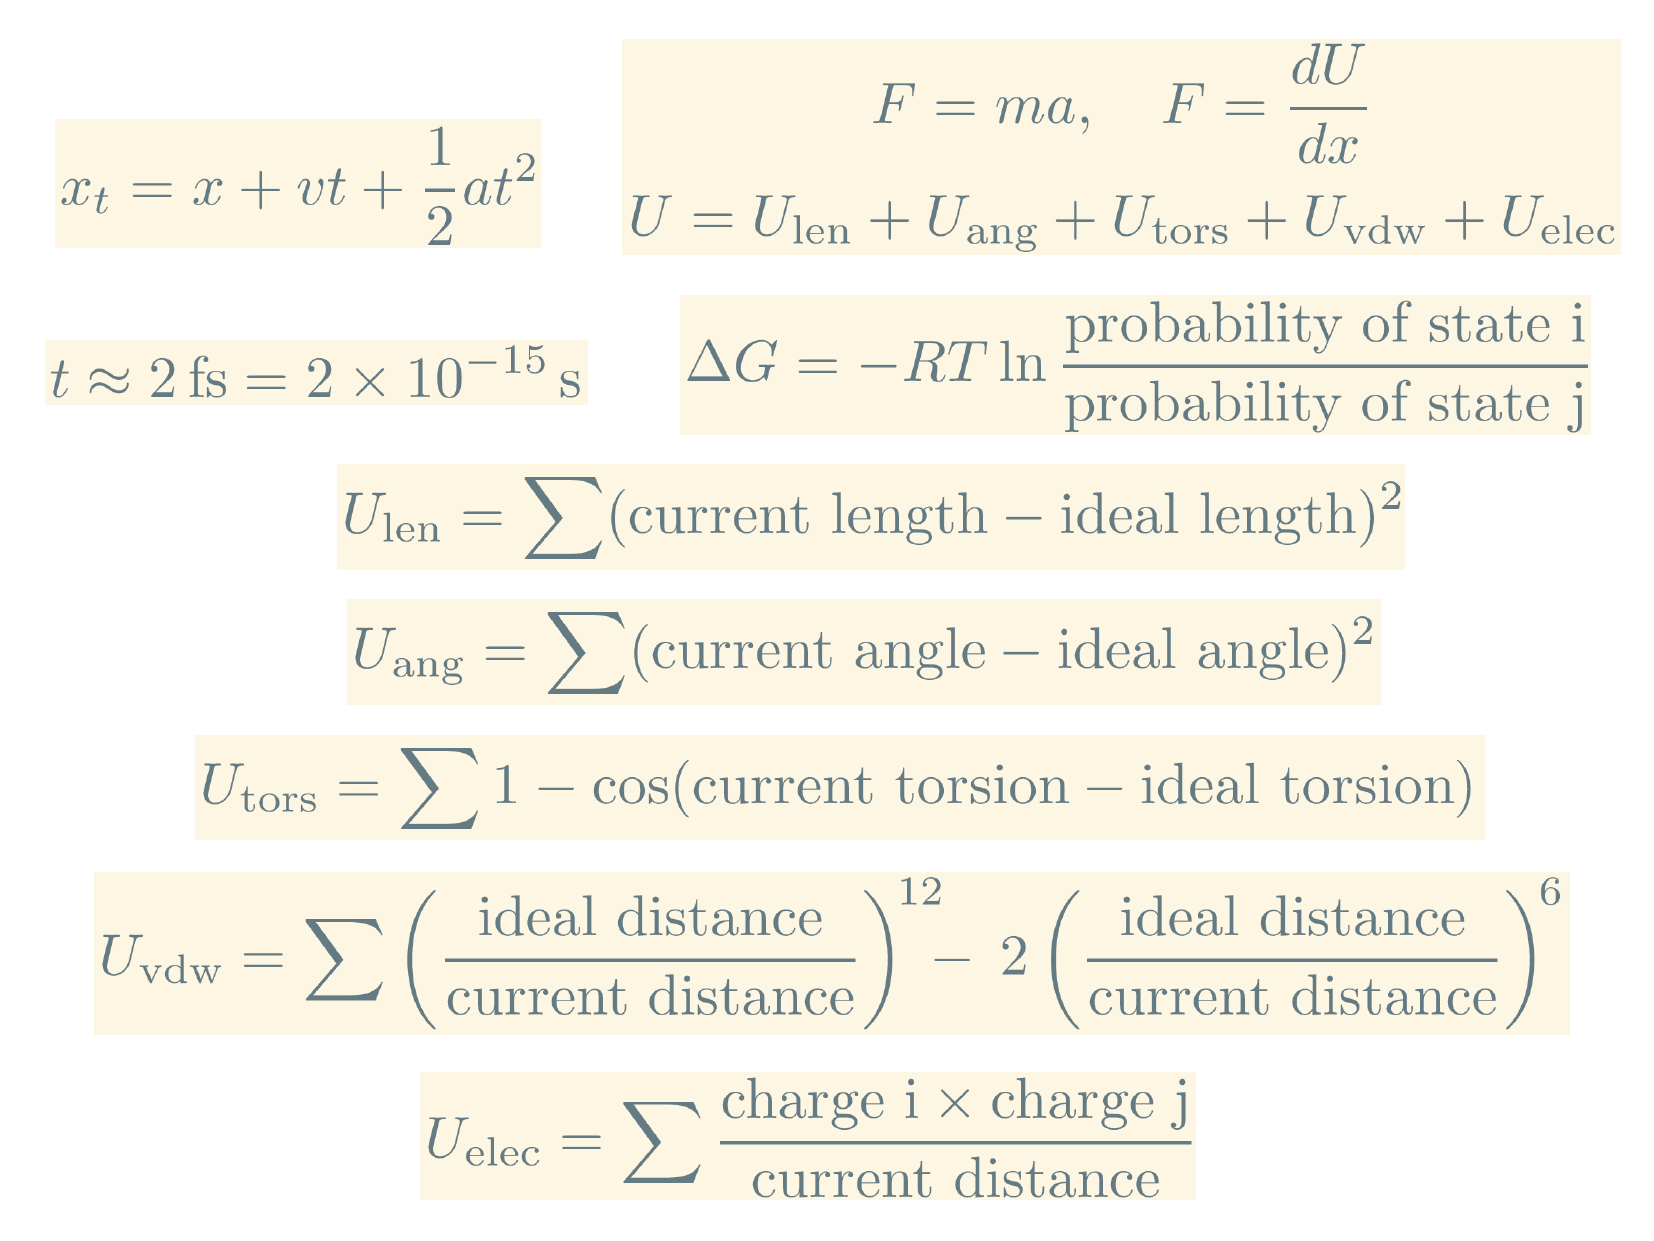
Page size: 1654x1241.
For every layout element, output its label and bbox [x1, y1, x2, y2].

picture [55, 119, 541, 248]
picture [347, 599, 1381, 705]
picture [45, 340, 588, 406]
picture [680, 295, 1591, 436]
picture [195, 735, 1485, 841]
picture [94, 872, 1570, 1036]
picture [337, 464, 1405, 570]
picture [420, 1072, 1196, 1201]
picture [622, 39, 1621, 256]
